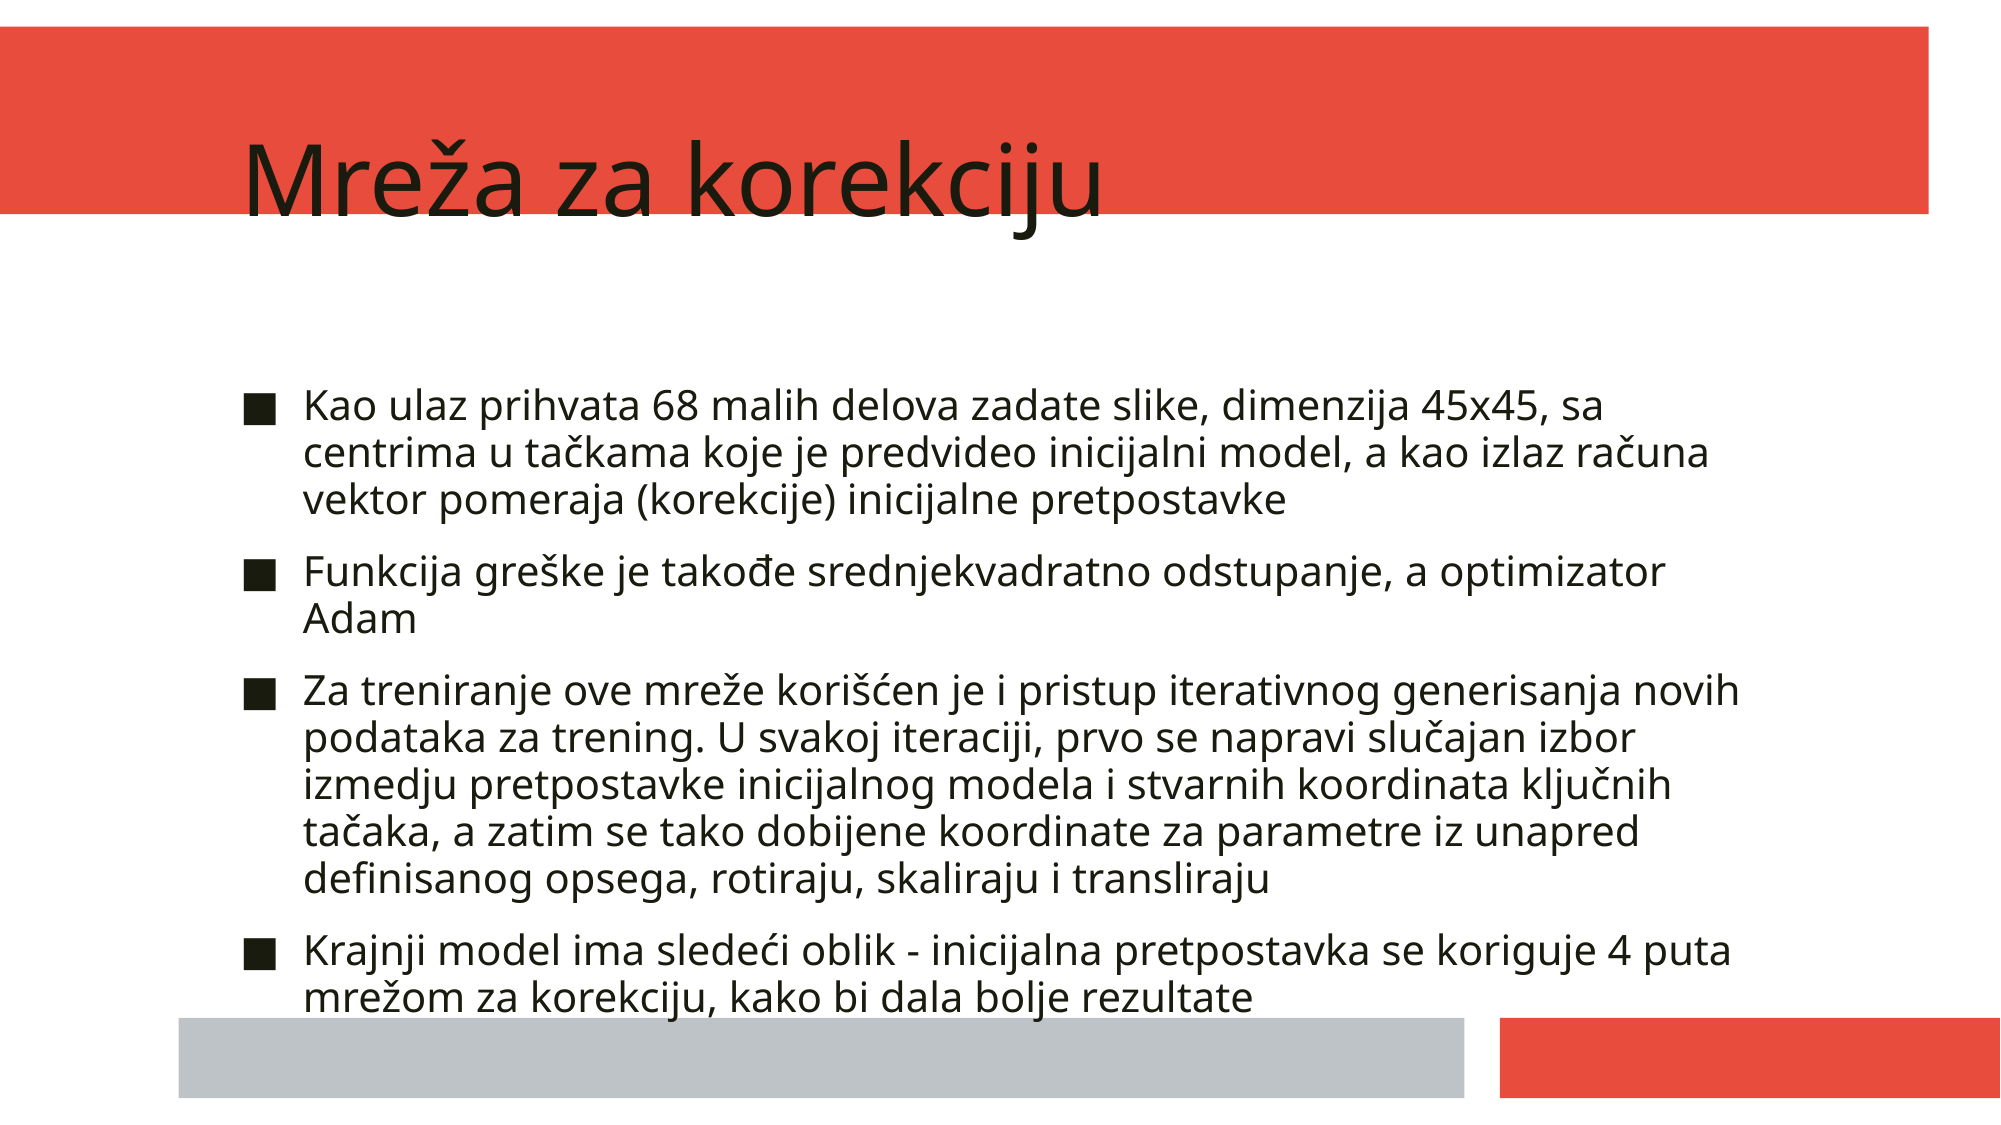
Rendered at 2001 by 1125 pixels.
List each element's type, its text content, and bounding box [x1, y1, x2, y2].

list Kao ulaz prihvata 68 malih delova zadate slike, dimenzija 45x45, sa centrima u tačkama koje je predvideo inicijalni model, a kao izlaz računa vektor pomeraja (korekcije) inicijalne pretpostavke Funkcija greške je takođe srednjekvadratno odstupanje, a optimizator Adam Za treniranje ove mreže korišćen je i pristup iterativnog generisanja novih podataka za trening. U svakoj iteraciji, prvo se napravi slučajan izbor izmedju pretpostavke inicijalnog modela i stvarnih koordinata ključnih tačaka, a zatim se tako dobijene koordinate za parametre iz unapred definisanog opsega, rotiraju, skaliraju i transliraju Krajnji model ima sledeći oblik - inicijalna pretpostavka se koriguje 4 puta mrežom za korekciju, kako bi dala bolje rezultate [225, 375, 1800, 963]
title Mreža za korekciju [225, 112, 1800, 357]
